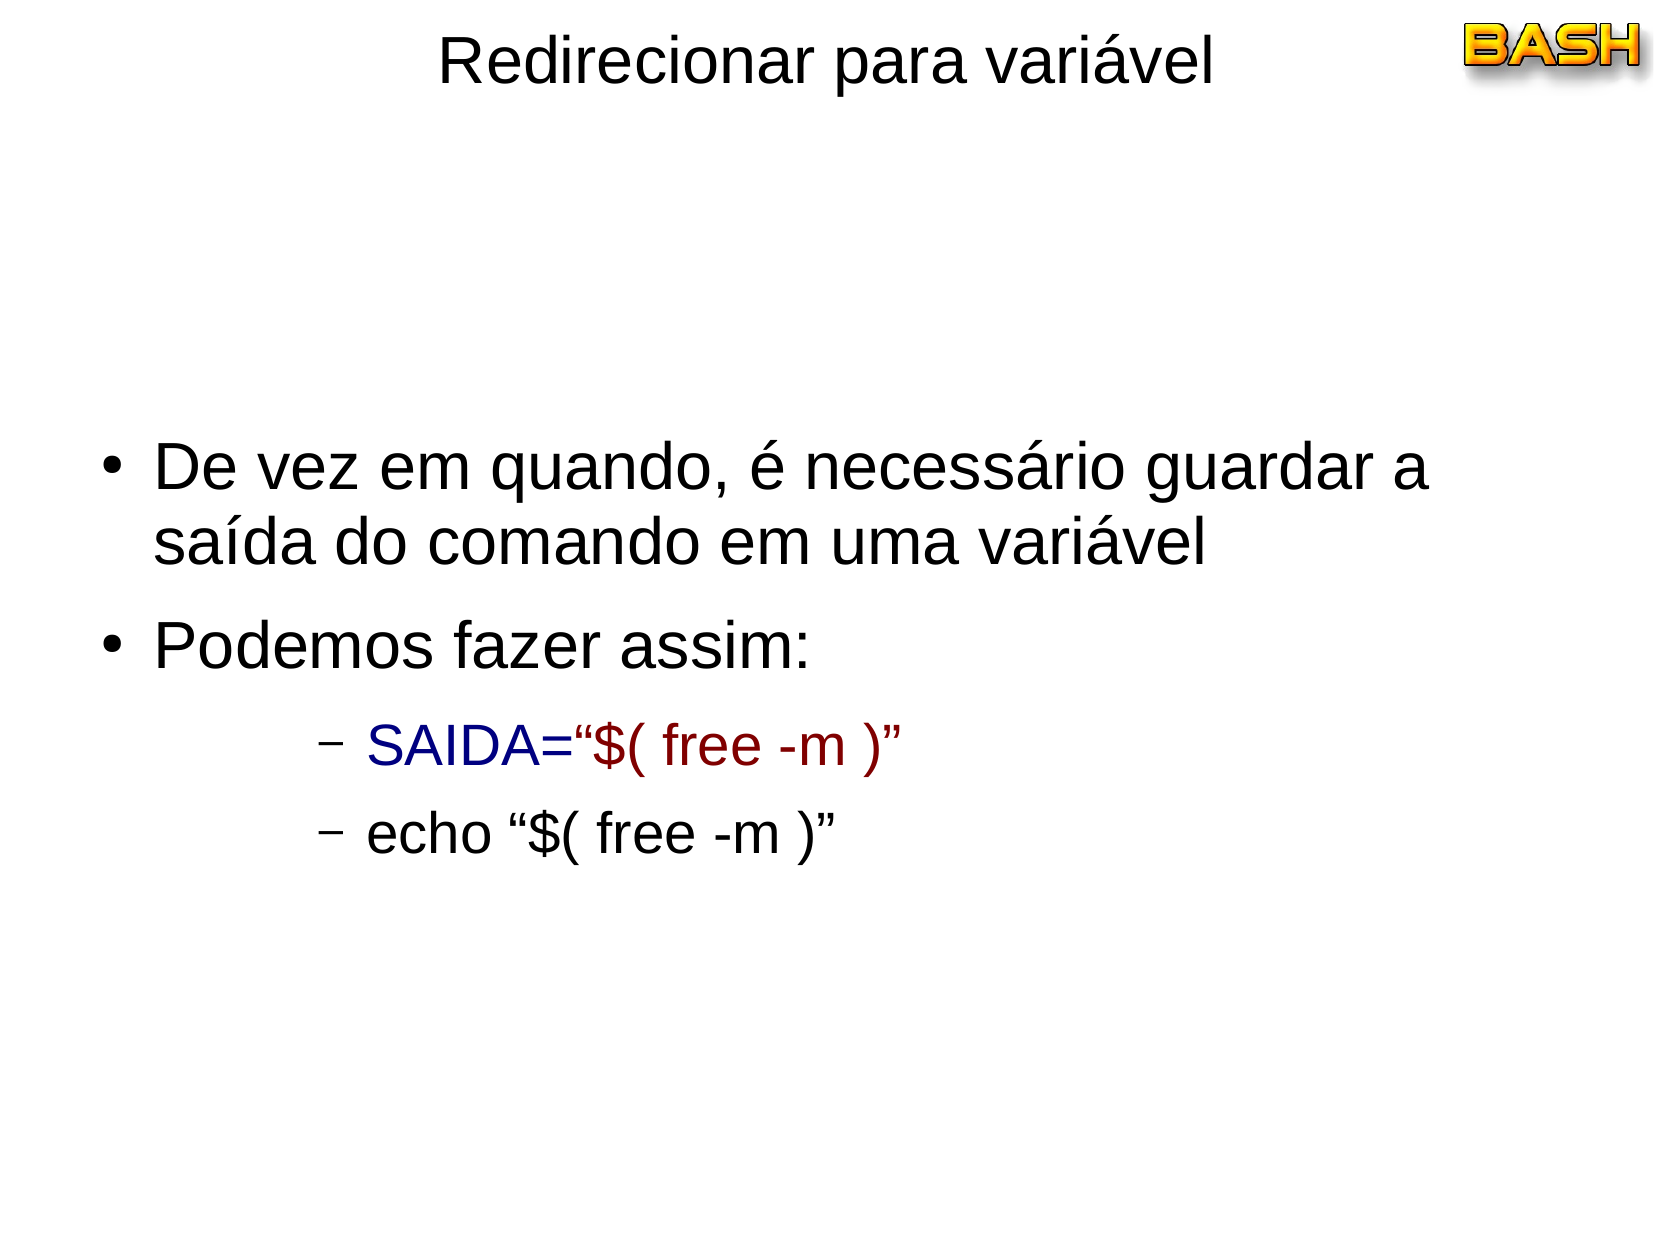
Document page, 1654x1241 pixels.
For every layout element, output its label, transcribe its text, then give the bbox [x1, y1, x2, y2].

title Redirecionar para variável [82, 22, 1571, 98]
list De vez em quando, é necessário guardar a saída do comando em uma variável Podemos fazer assim: SAIDA=“$( free -m )” echo “$( free -m )” [82, 429, 1571, 867]
picture [1450, 0, 1654, 96]
